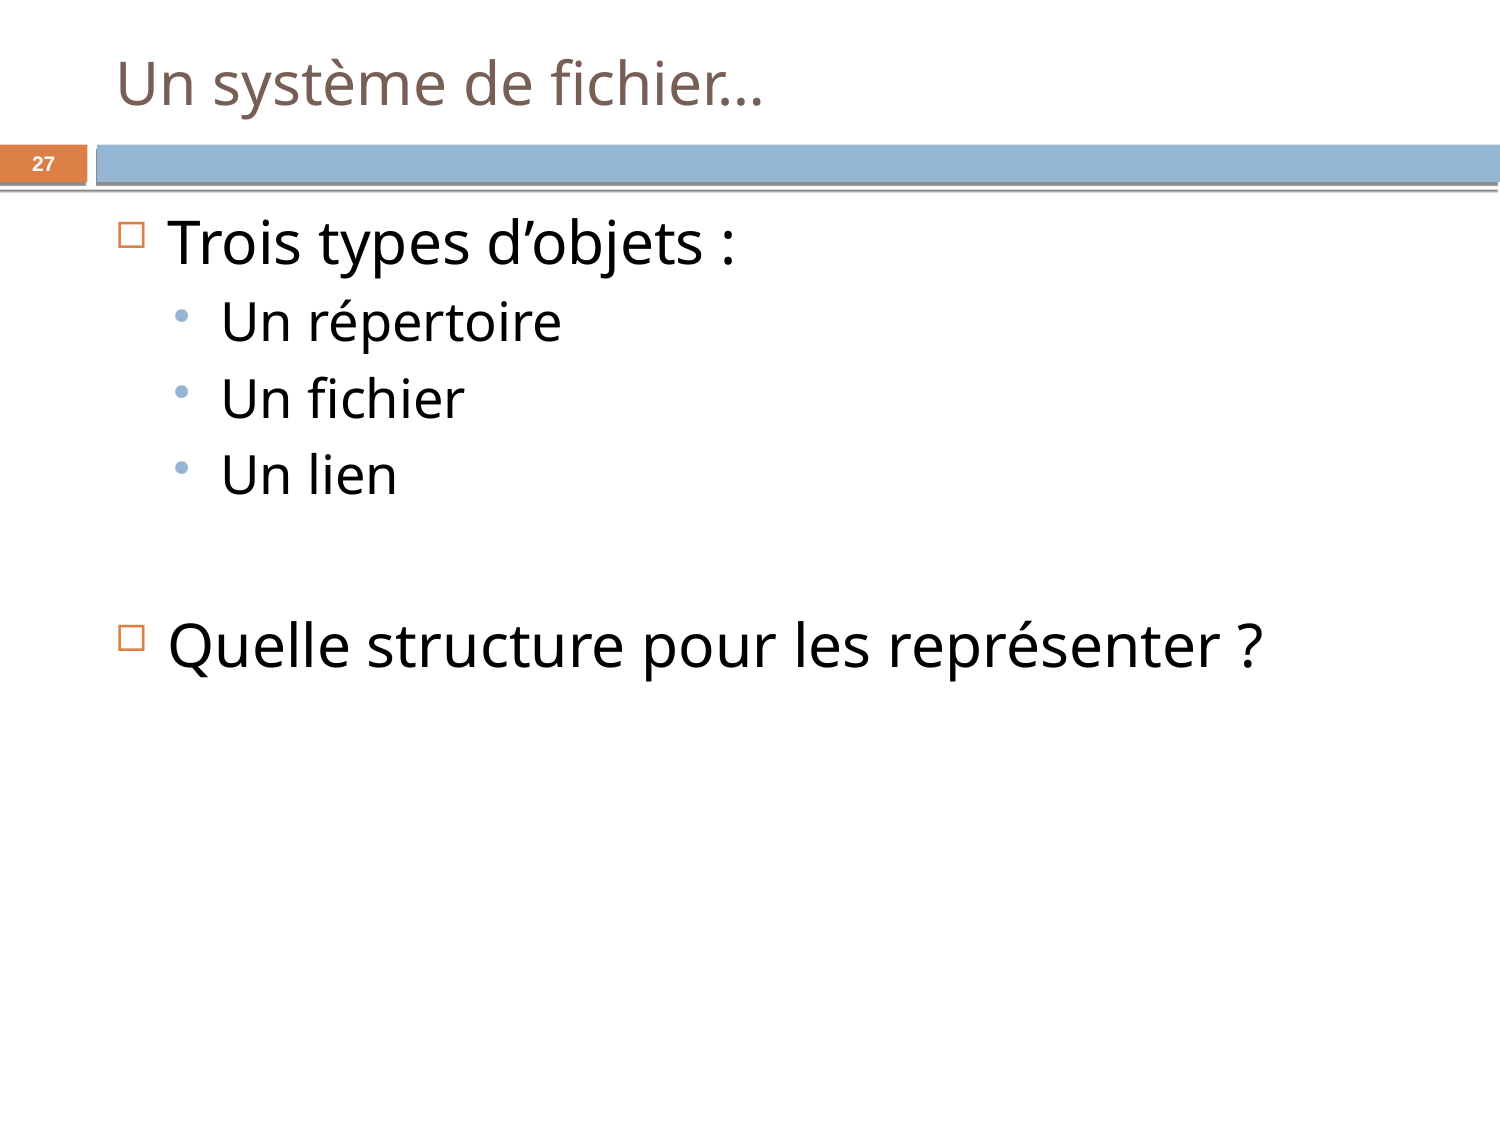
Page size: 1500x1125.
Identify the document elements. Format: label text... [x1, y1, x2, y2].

list Trois types d’objets : Un répertoire Un fichier Un lien Quelle structure pour les représenter ? [100, 196, 1438, 1000]
slide_number <numéro> [0, 143, 88, 184]
title Un système de fichier… [100, 37, 1438, 126]
